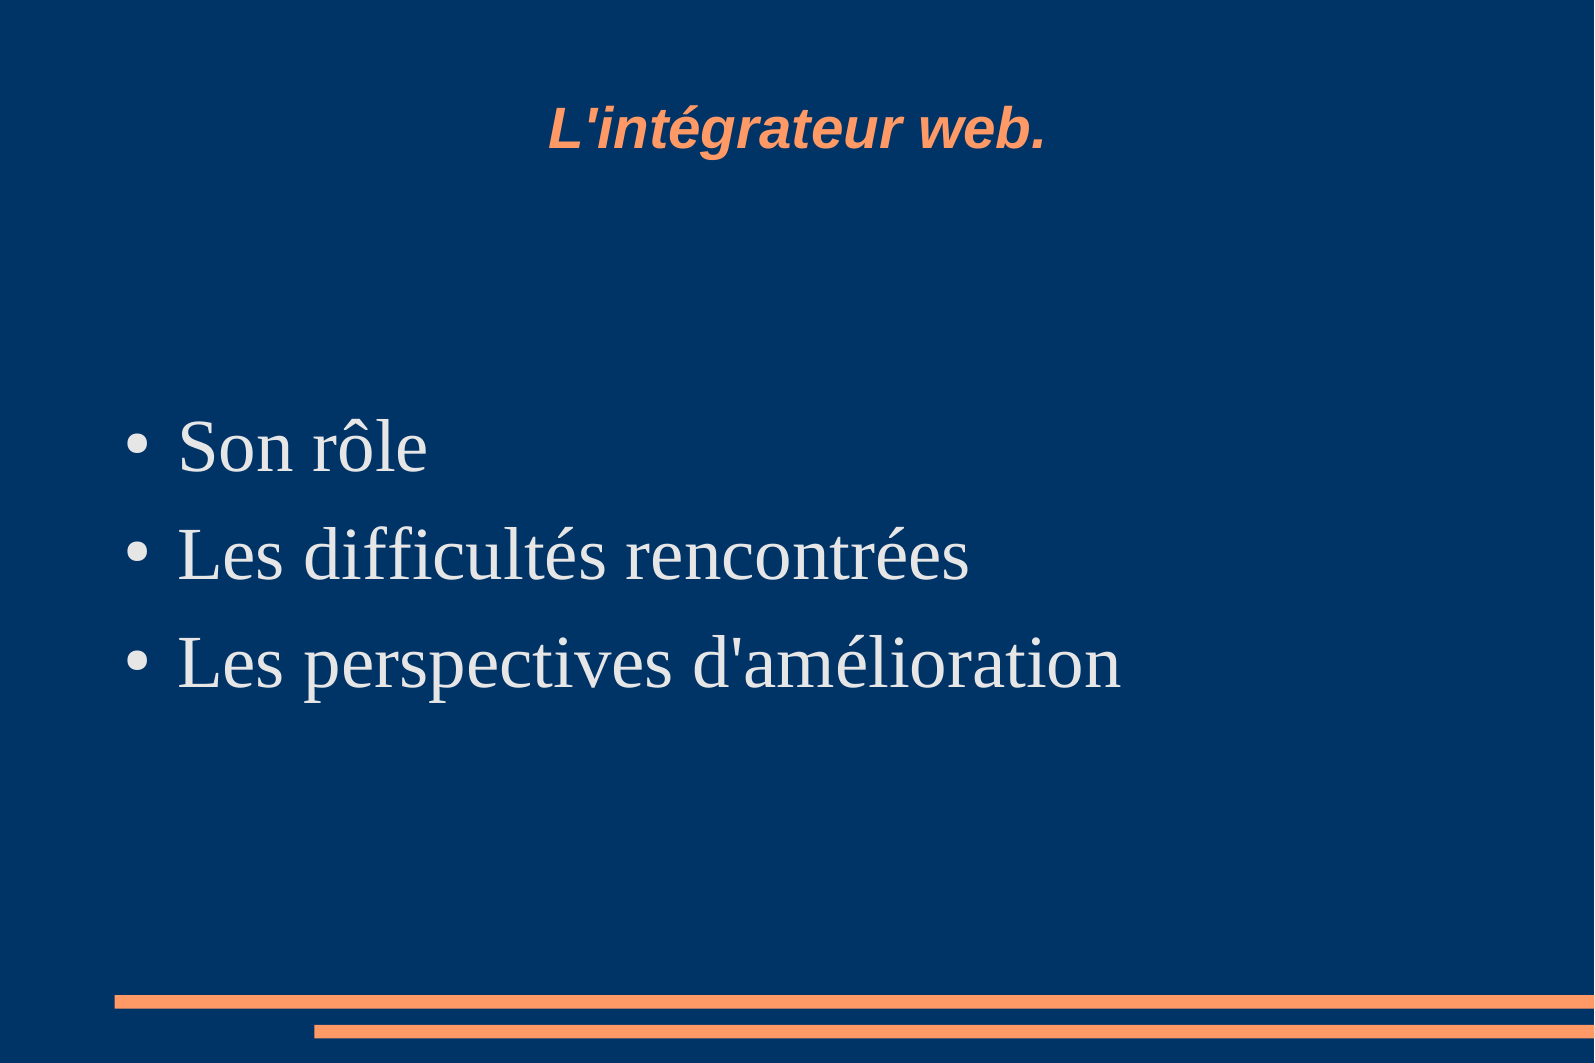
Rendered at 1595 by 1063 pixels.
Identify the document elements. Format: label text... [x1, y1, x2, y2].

list Son rôle Les difficultés rencontrées Les perspectives d'amélioration [106, 404, 1494, 1063]
title L'intégrateur web. [117, 39, 1479, 218]
